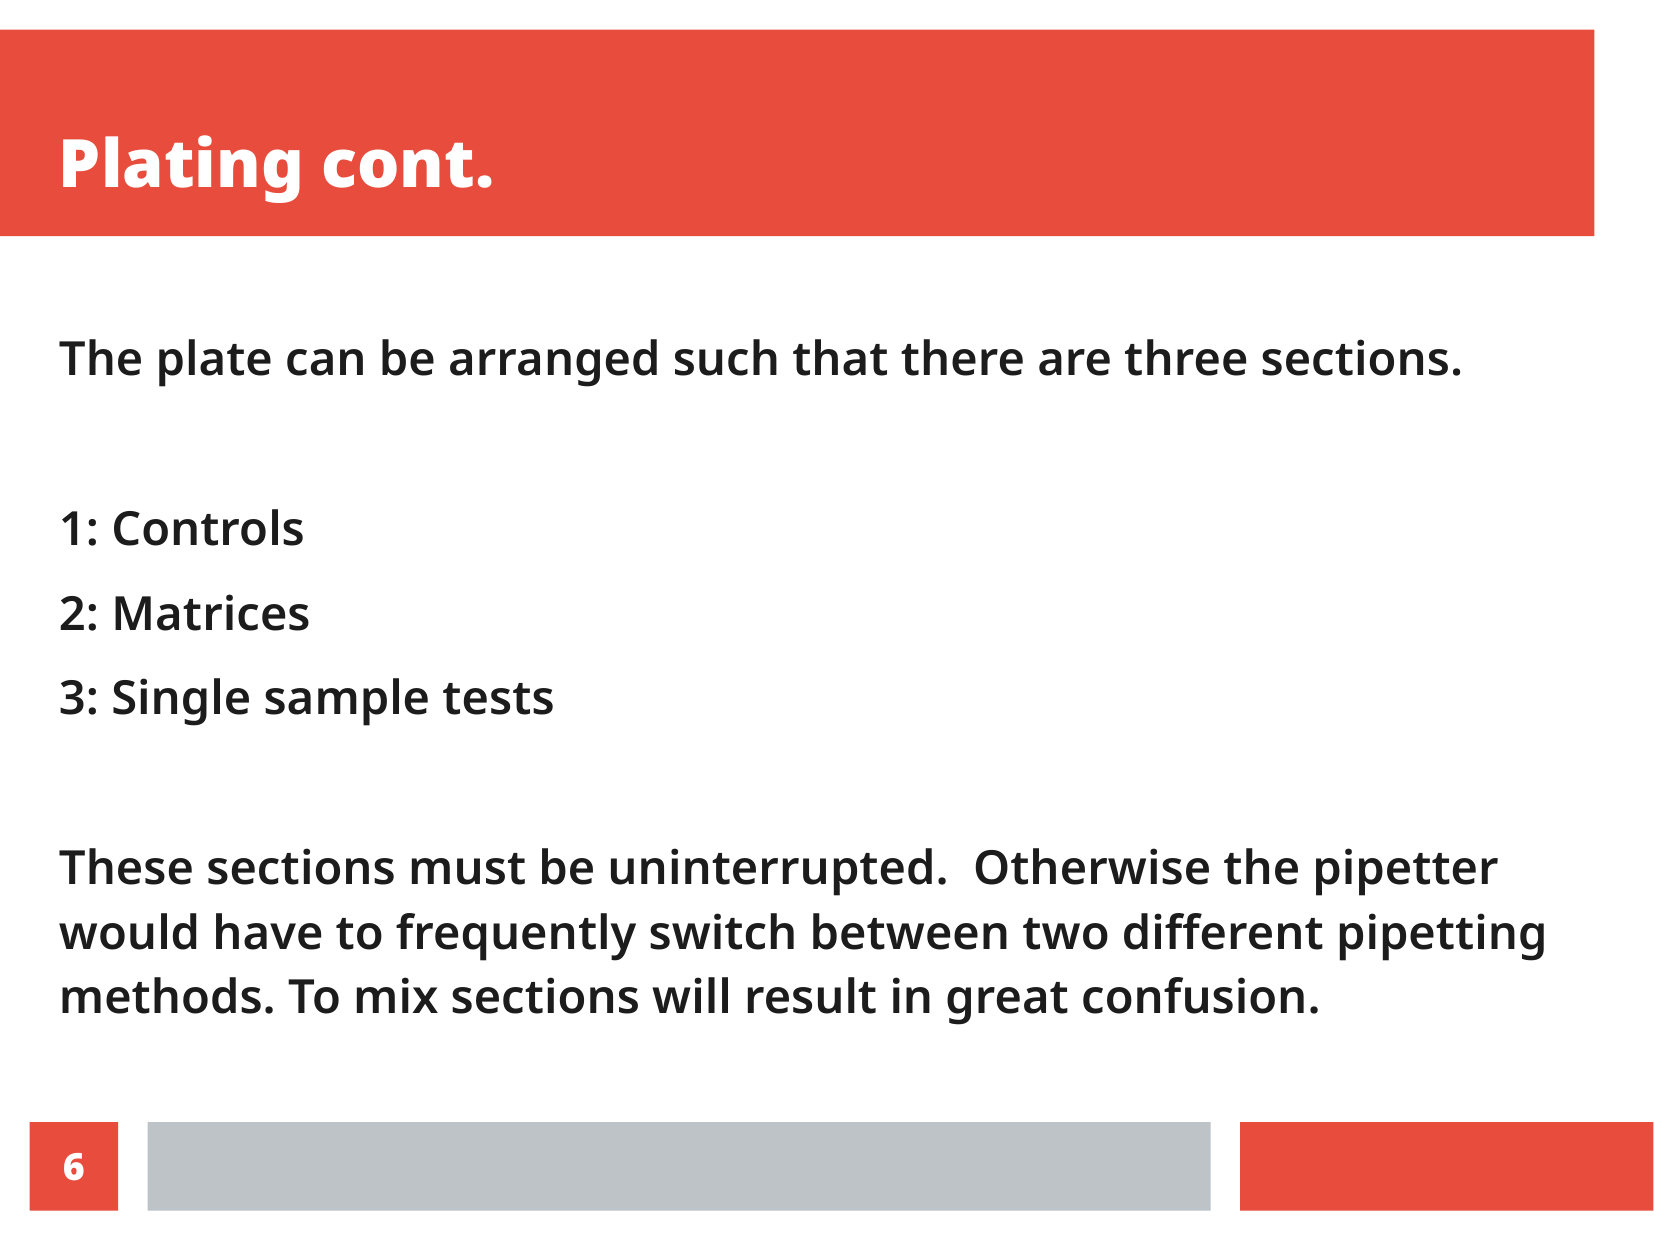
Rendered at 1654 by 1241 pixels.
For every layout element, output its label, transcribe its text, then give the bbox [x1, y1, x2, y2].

title Plating cont. [59, 59, 1595, 207]
list The plate can be arranged such that there are three sections. 1: Controls 2: Matrices 3: Single sample tests These sections must be uninterrupted. Otherwise the pipetter would have to frequently switch between two different pipetting methods. To mix sections will result in great confusion. [59, 324, 1565, 1093]
